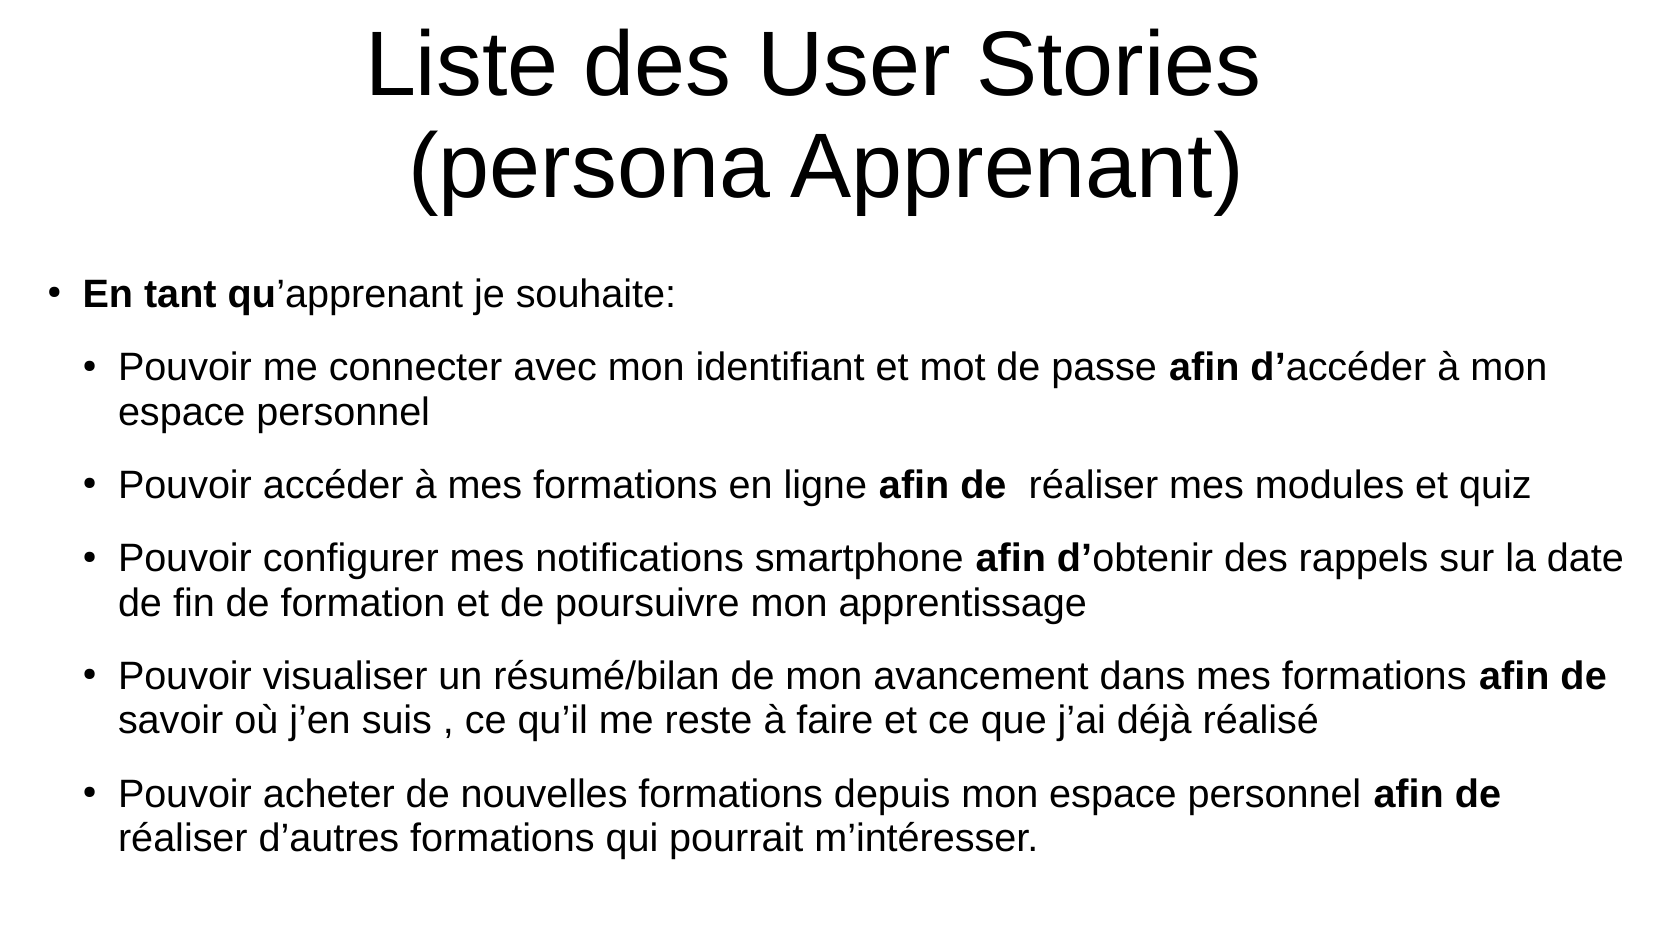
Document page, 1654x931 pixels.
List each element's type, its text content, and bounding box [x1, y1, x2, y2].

list En tant qu’apprenant je souhaite: Pouvoir me connecter avec mon identifiant et mot de passe afin d’accéder à mon espace personnel Pouvoir accéder à mes formations en ligne afin de réaliser mes modules et quiz Pouvoir configurer mes notifications smartphone afin d’obtenir des rappels sur la date de fin de formation et de poursuivre mon apprentissage Pouvoir visualiser un résumé/bilan de mon avancement dans mes formations afin de savoir où j’en suis , ce qu’il me reste à faire et ce que j’ai déjà réalisé Pouvoir acheter de nouvelles formations depuis mon espace personnel afin de réaliser d’autres formations qui pourrait m’intéresser. [47, 271, 1630, 898]
title Liste des User Stories (persona Apprenant) [82, 12, 1571, 218]
